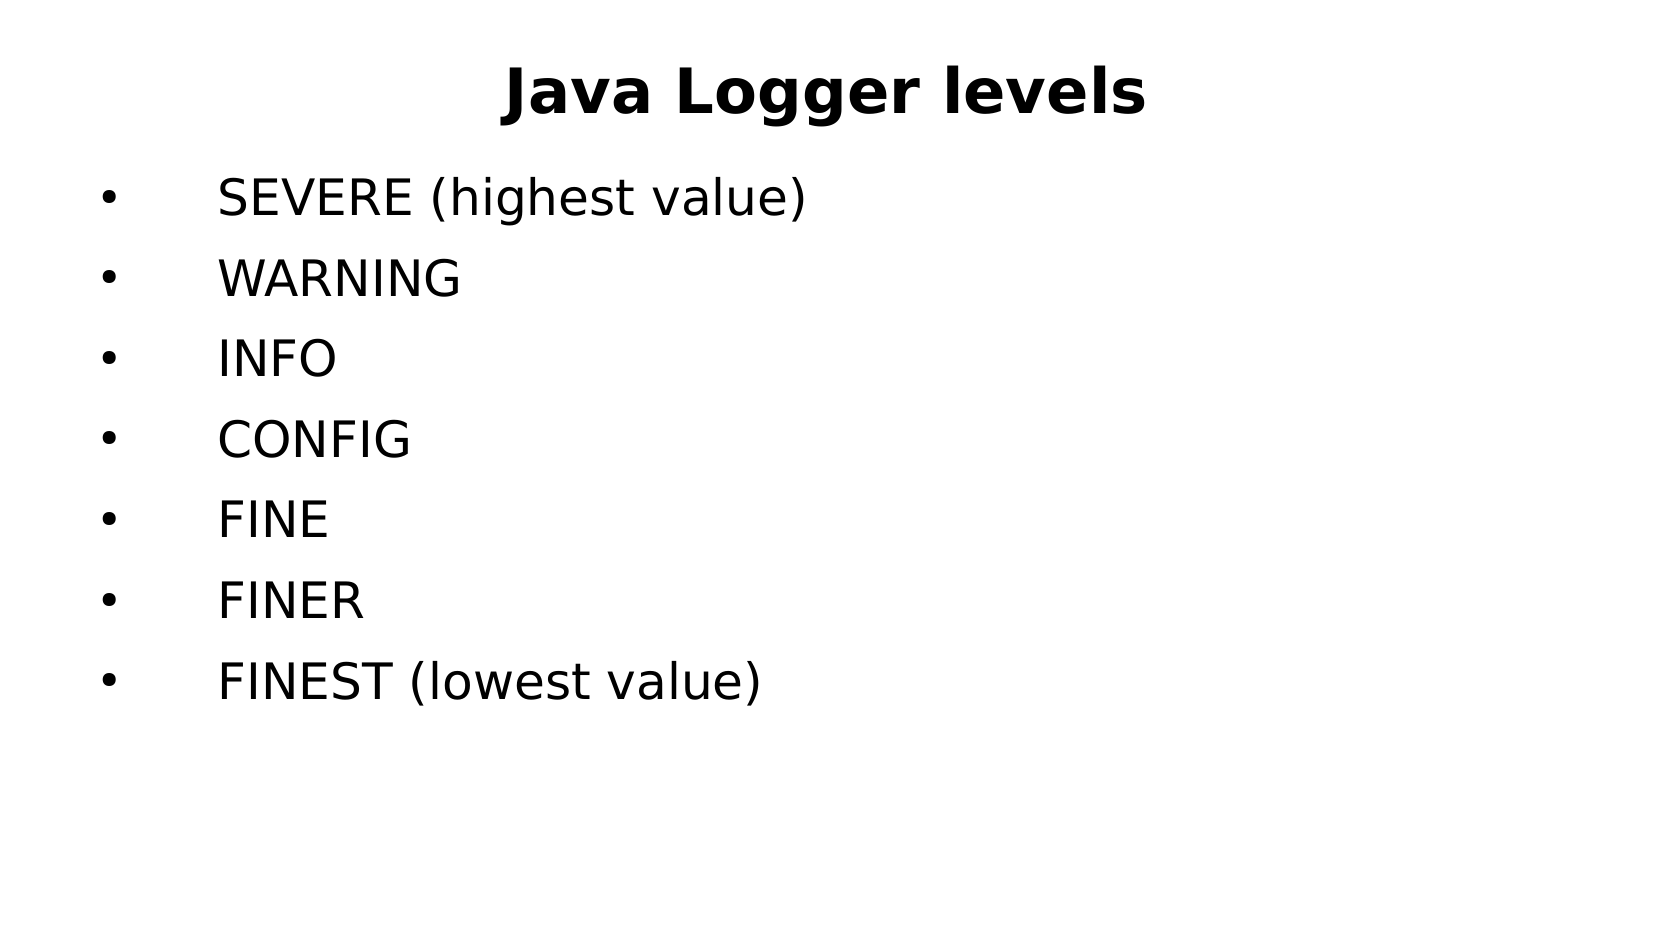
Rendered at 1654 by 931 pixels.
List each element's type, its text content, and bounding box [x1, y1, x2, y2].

list SEVERE (highest value) WARNING INFO CONFIG FINE FINER FINEST (lowest value) [82, 168, 1538, 889]
title Java Logger levels [82, 36, 1571, 147]
